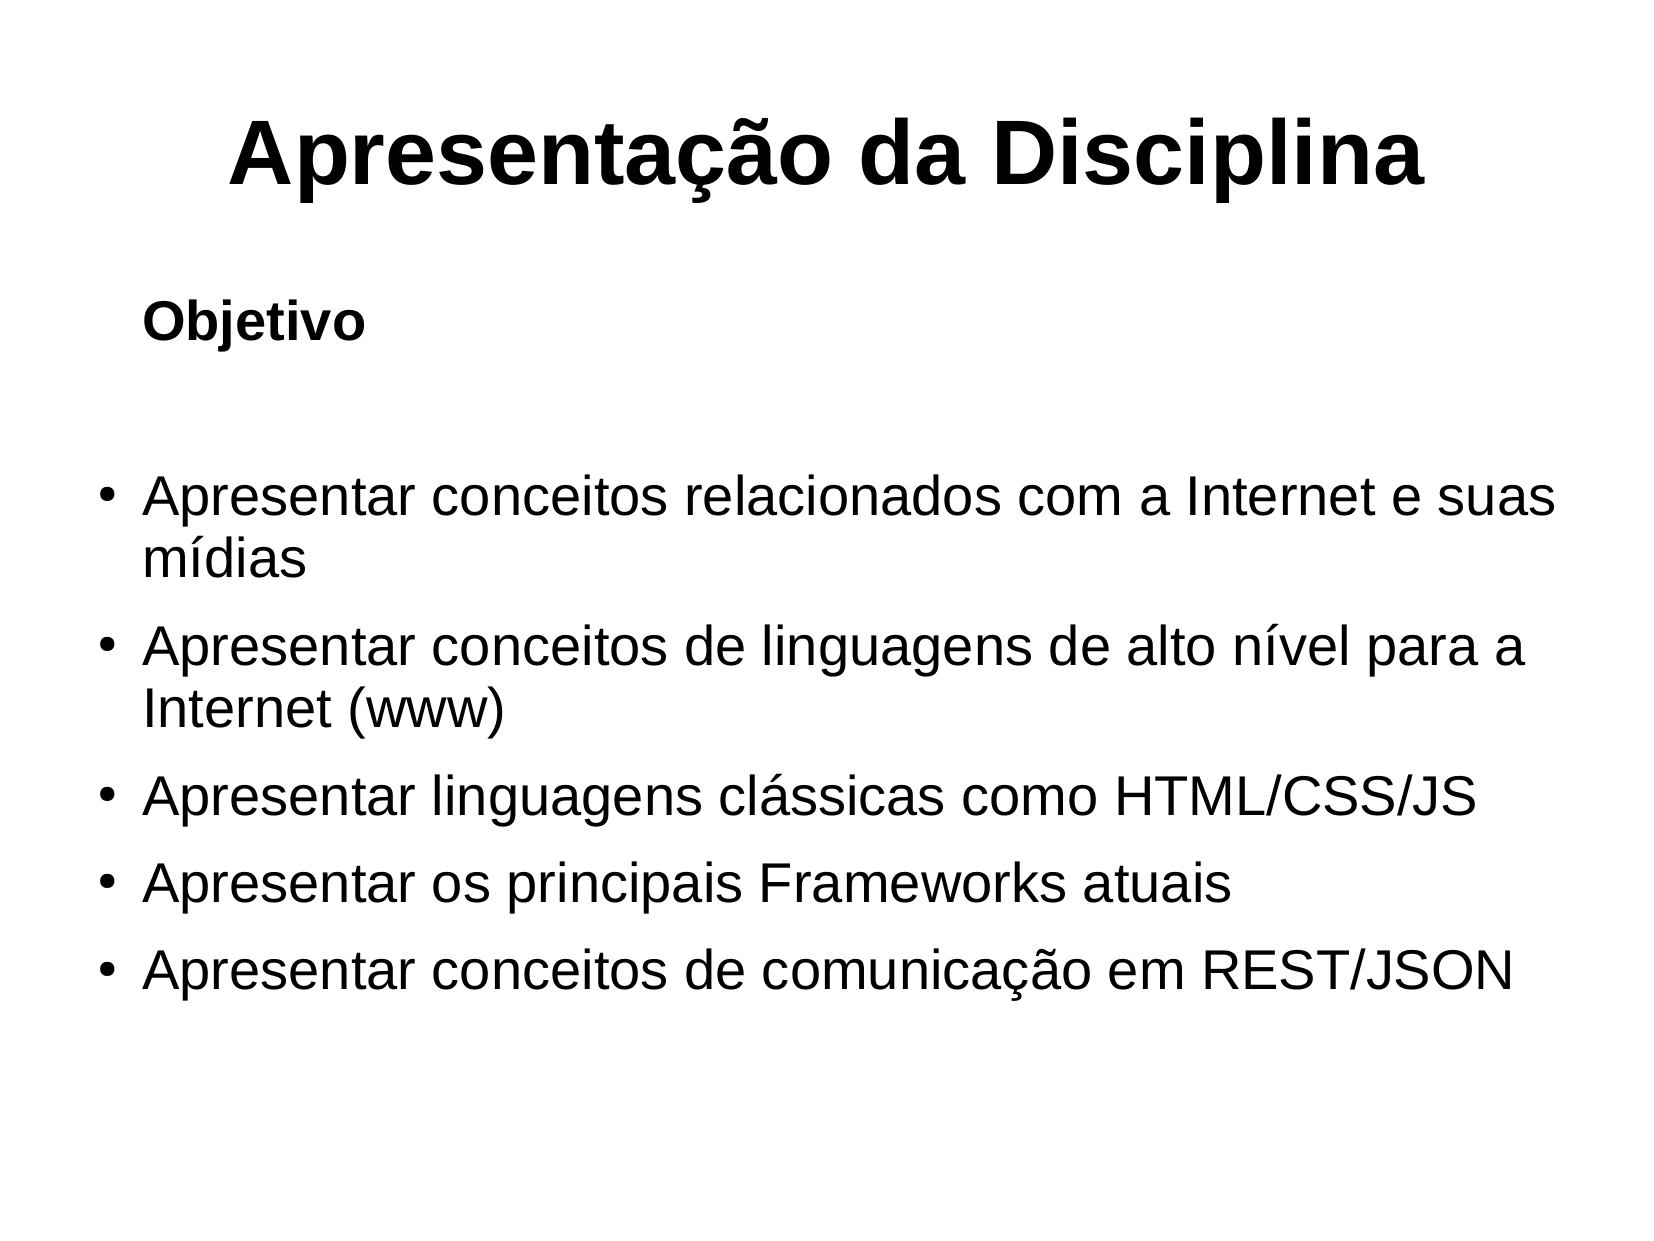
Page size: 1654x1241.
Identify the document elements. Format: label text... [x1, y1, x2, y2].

title Apresentação da Disciplina [82, 49, 1571, 257]
list Objetivo Apresentar conceitos relacionados com a Internet e suas mídias Apresentar conceitos de linguagens de alto nível para a Internet (www) Apresentar linguagens clássicas como HTML/CSS/JS Apresentar os principais Frameworks atuais Apresentar conceitos de comunicação em REST/JSON [82, 290, 1571, 1010]
